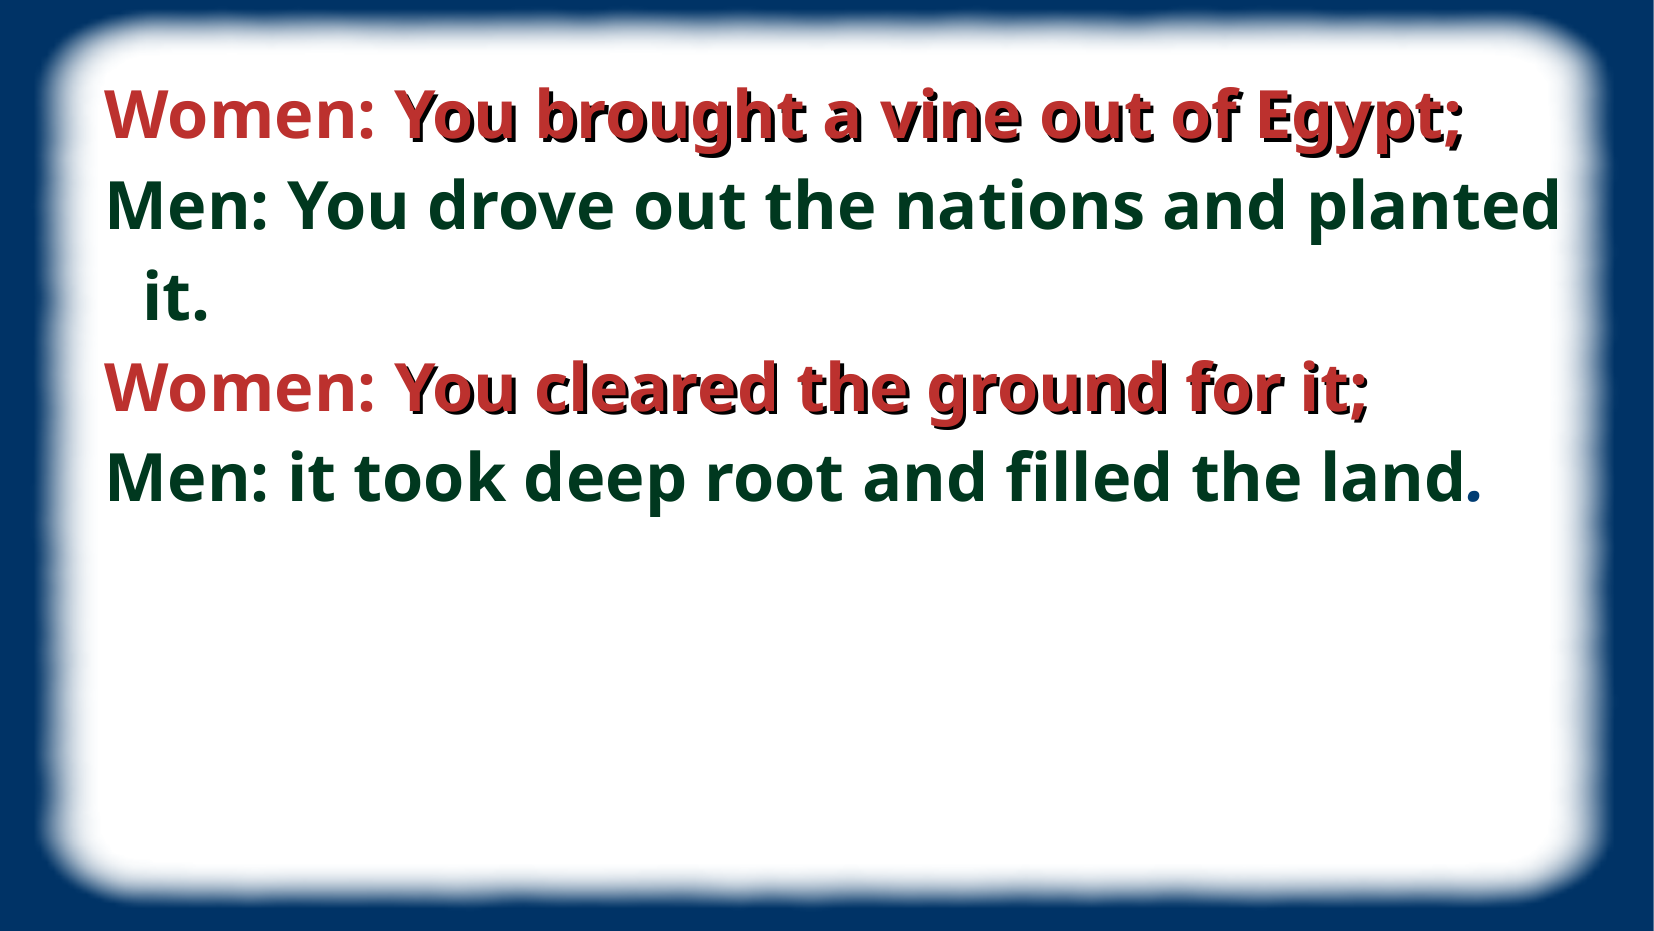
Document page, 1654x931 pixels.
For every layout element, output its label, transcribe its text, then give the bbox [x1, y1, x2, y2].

picture [0, 0, 1654, 931]
text_box Women: You brought a vine out of Egypt; Men: You drove out the nations and planted it. Women: You cleared the ground for it; Men: it took deep root and filled the land. [90, 60, 1591, 519]
